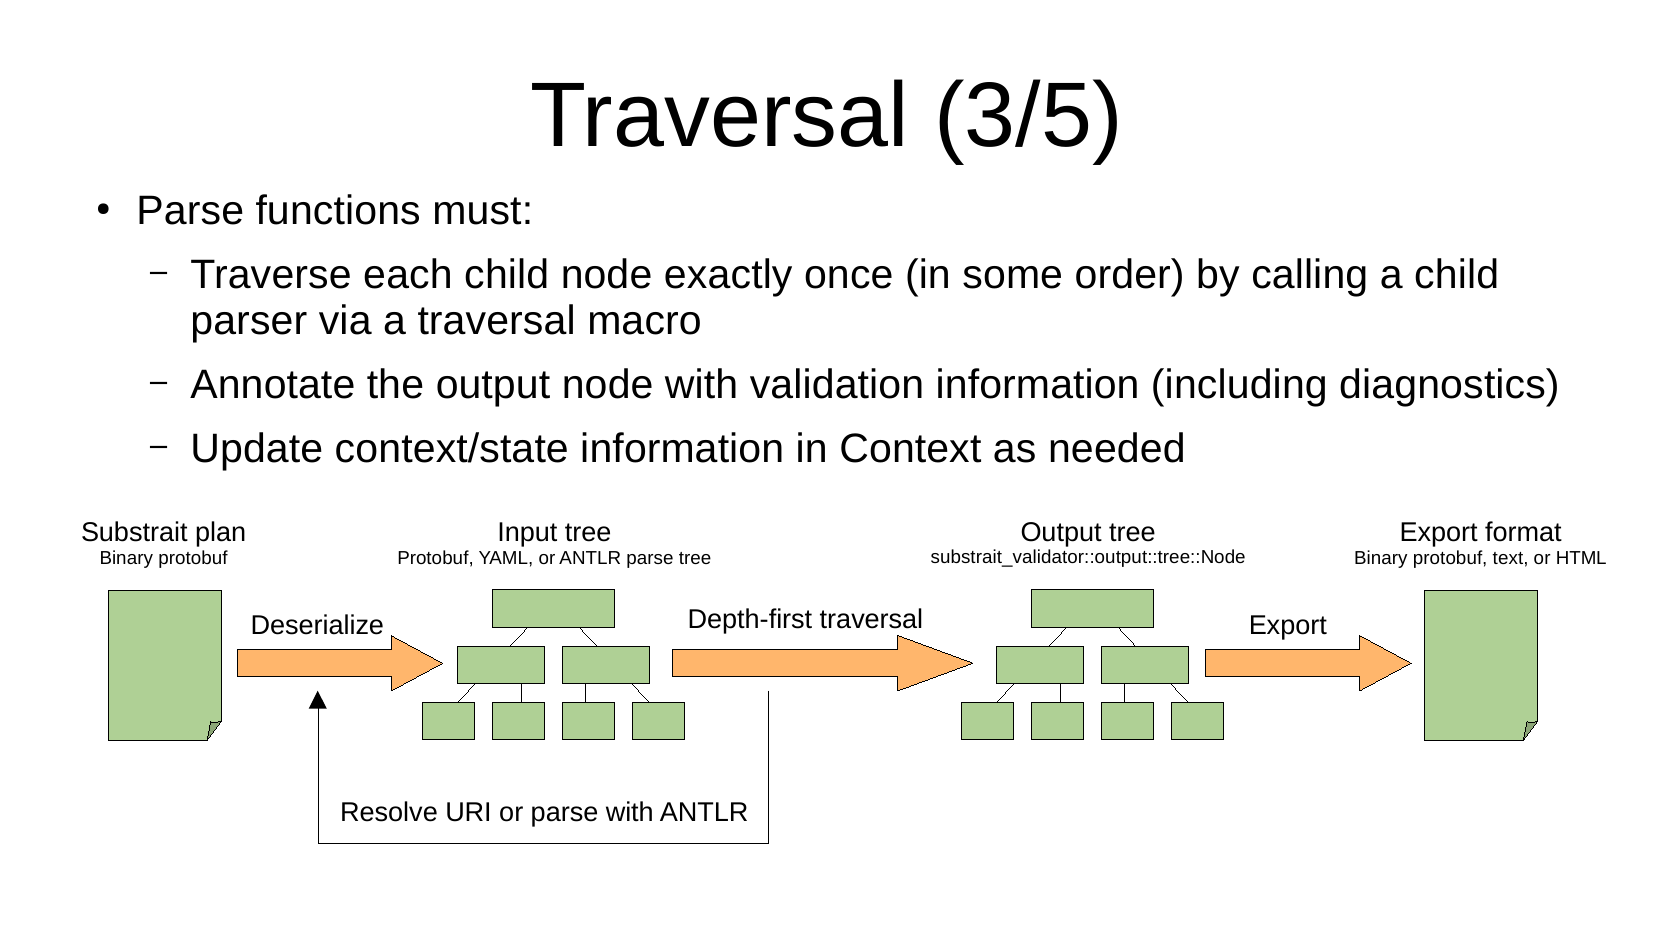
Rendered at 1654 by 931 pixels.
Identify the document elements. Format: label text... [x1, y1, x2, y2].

text_box [562, 702, 615, 740]
text_box [492, 702, 545, 740]
text_box Depth-first traversal [672, 596, 973, 642]
text_box [391, 643, 443, 691]
text_box [1359, 645, 1412, 691]
text_box [1031, 597, 1154, 628]
text_box [1424, 597, 1538, 741]
text_box [1101, 702, 1154, 740]
text_box Export format Binary protobuf, text, or HTML [1327, 509, 1634, 597]
text_box [1101, 646, 1189, 684]
text_box [672, 642, 973, 691]
text_box [492, 597, 615, 628]
list Parse functions must: Traverse each child node exactly once (in some order) by calling a child parser via a traversal macro Annotate the output node with validation information (including diagnostics) Update context/state information in Context as needed [82, 187, 1571, 488]
text_box [562, 646, 650, 684]
text_box Deserialize [235, 602, 407, 678]
text_box [632, 702, 685, 740]
text_box [1031, 702, 1084, 740]
text_box [1171, 702, 1224, 740]
title Traversal (3/5) [82, 37, 1571, 187]
text_box [108, 597, 222, 741]
text_box [1205, 649, 1233, 677]
text_box Export [1233, 602, 1378, 678]
text_box [961, 702, 1014, 740]
text_box [422, 702, 475, 740]
text_box Output tree substrait_validator::output::tree::Node [900, 509, 1276, 597]
text_box Resolve URI or parse with ANTLR [325, 789, 888, 865]
text_box Input tree Protobuf, YAML, or ANTLR parse tree [376, 509, 733, 597]
text_box [996, 646, 1084, 684]
text_box Substrait plan Binary protobuf [10, 509, 317, 597]
text_box [457, 646, 545, 684]
